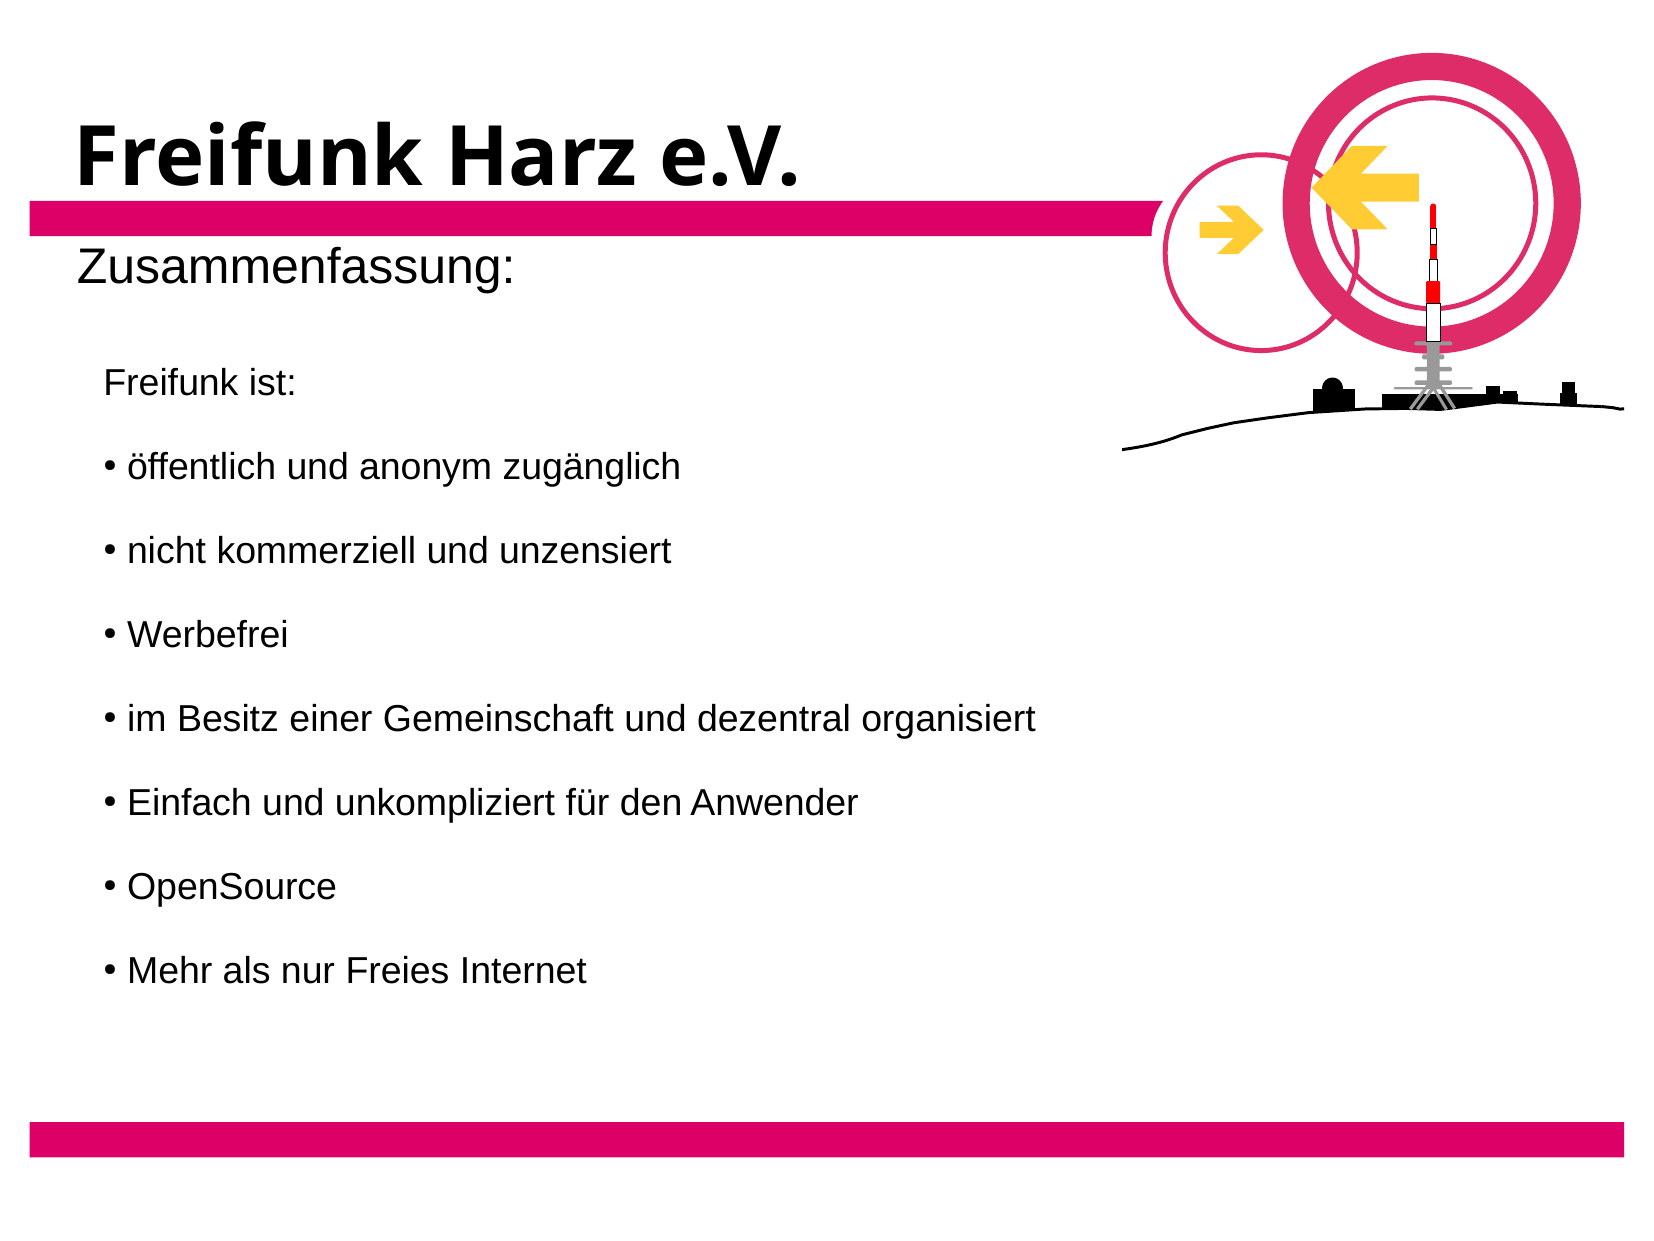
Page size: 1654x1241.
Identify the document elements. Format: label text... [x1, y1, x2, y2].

subtitle Zusammenfassung: [76, 206, 697, 325]
text_box Freifunk ist: öffentlich und anonym zugänglich nicht kommerziell und unzensiert Werbefrei im Besitz einer Gemeinschaft und dezentral organisiert Einfach und unkompliziert für den Anwender OpenSource Mehr als nur Freies Internet [88, 354, 1123, 1000]
